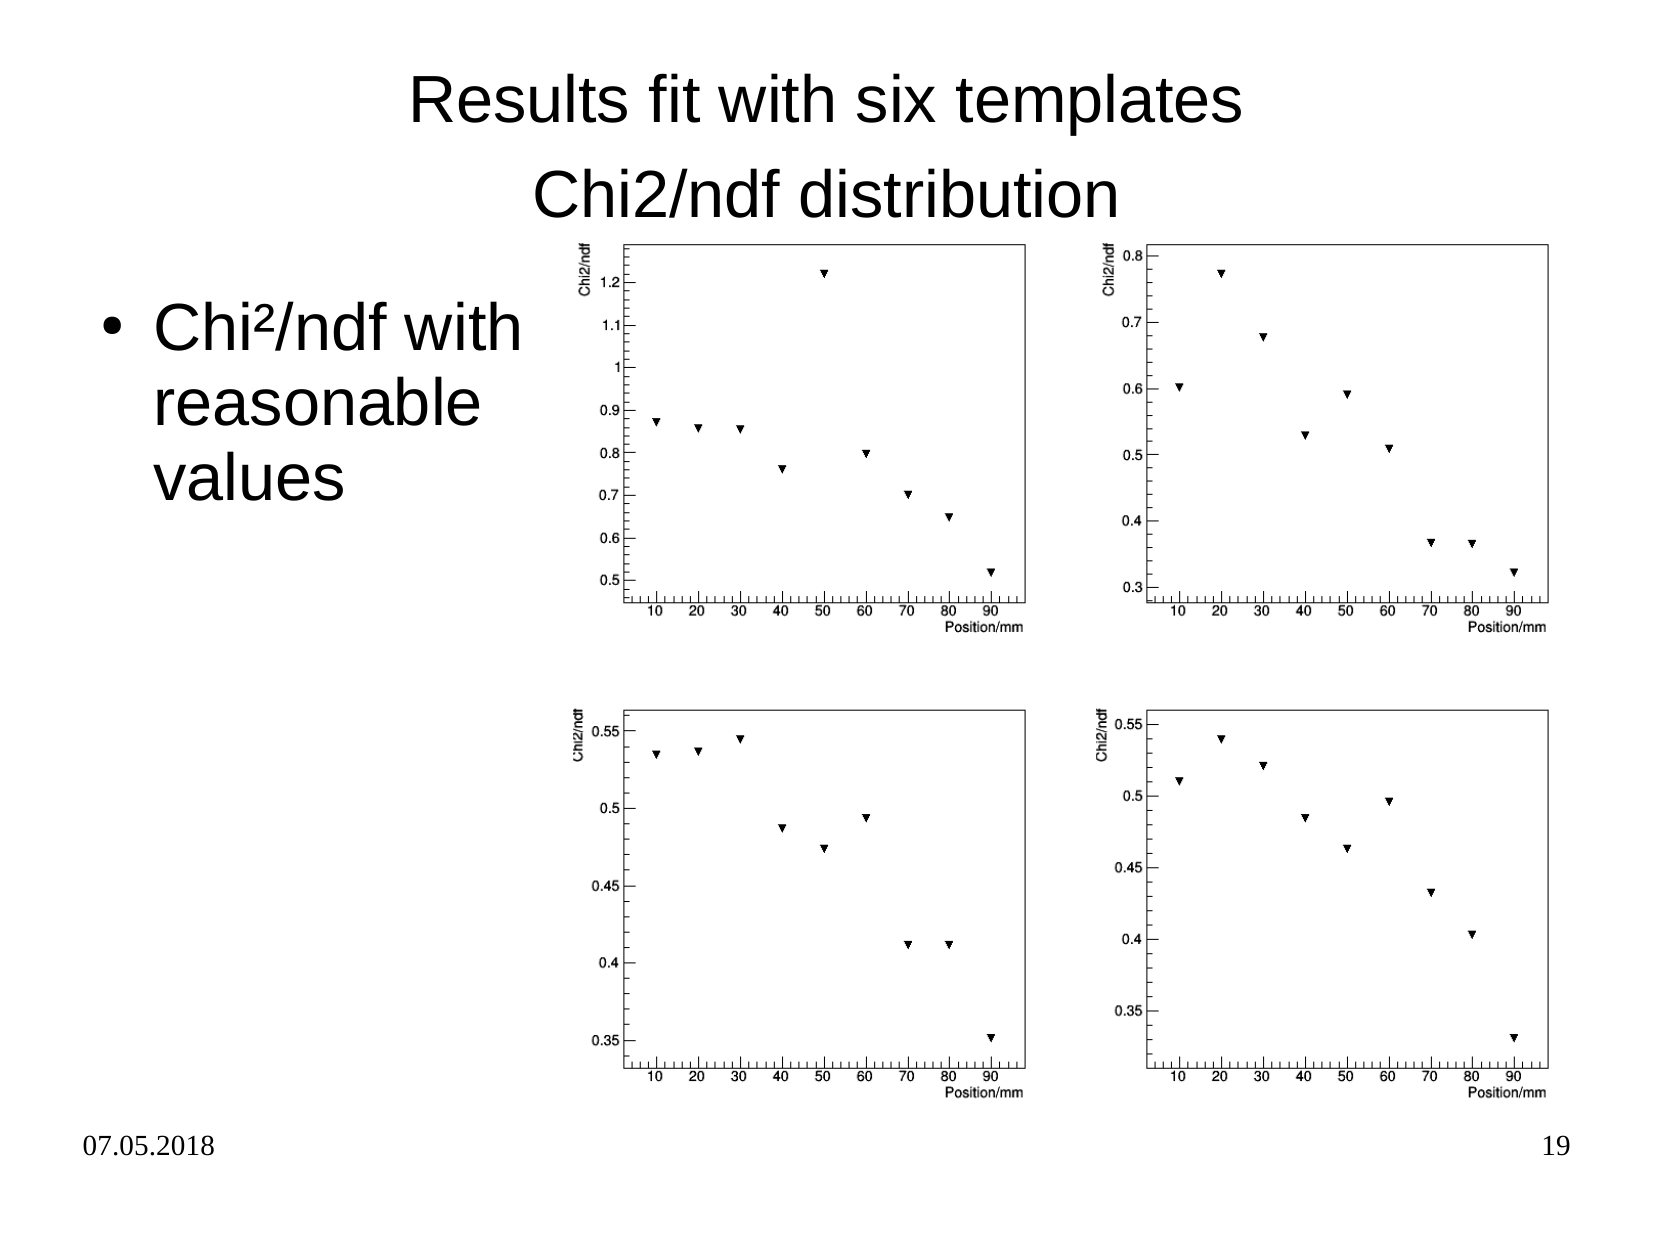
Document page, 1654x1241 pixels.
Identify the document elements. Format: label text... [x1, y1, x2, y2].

picture [563, 191, 1609, 1122]
list Chi²/ndf with reasonable values [82, 290, 556, 1010]
title Chi2/ndf distribution [82, 143, 1571, 245]
title Results fit with six templates [82, 49, 1571, 143]
